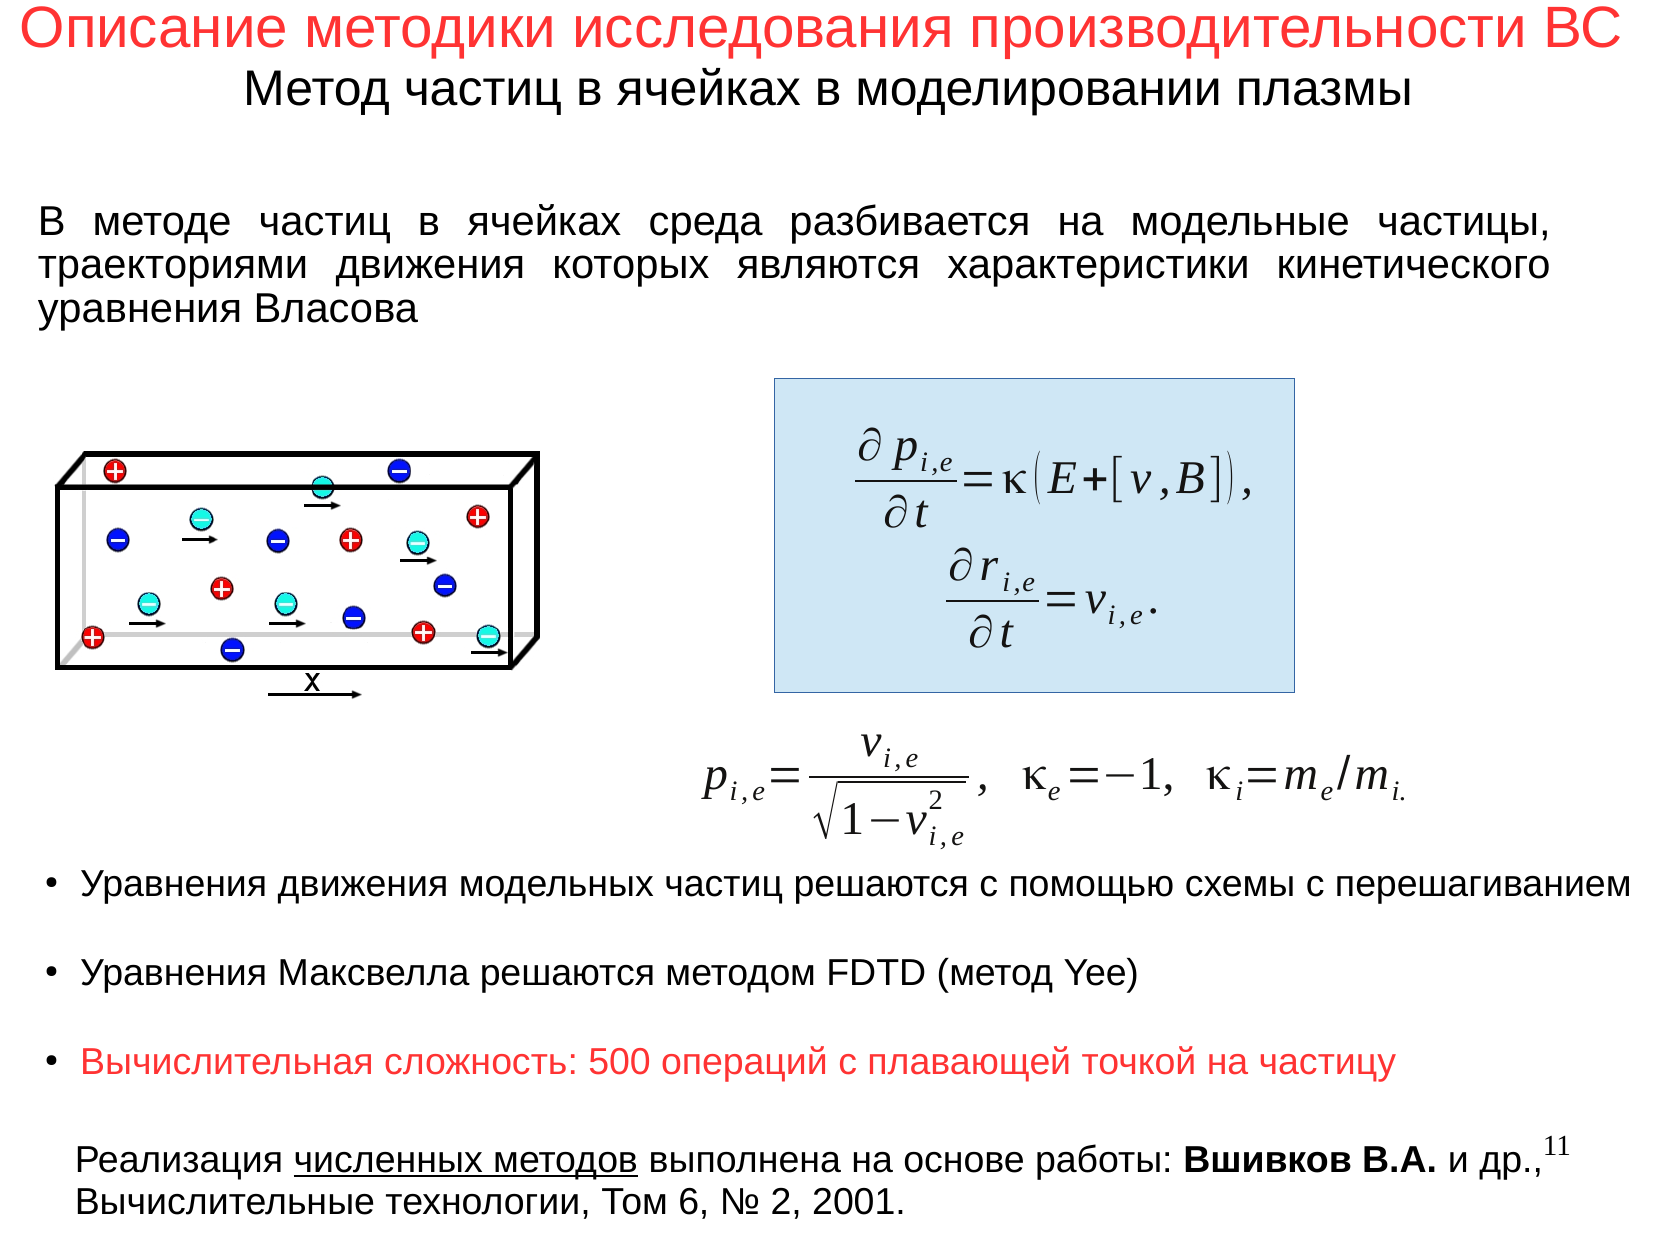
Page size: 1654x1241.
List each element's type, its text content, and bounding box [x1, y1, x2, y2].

title Описание методики исследования производительности ВС Метод частиц в ячейках в моделировании плазмы [0, 0, 1654, 251]
picture [52, 449, 541, 701]
chart [687, 418, 1418, 851]
text_box Реализация численных методов выполнена на основе работы: Вшивков В.А. и др., Вычислительные технологии, Том 6, № 2, 2001. [60, 1131, 1558, 1231]
list В методе частиц в ячейках среда разбивается на модельные частицы, траекториями движения которых являются характеристики кинетического уравнения Власова [37, 251, 1552, 503]
text_box Уравнения движения модельных частиц решаются с помощью схемы с перешагиванием Уравнения Максвелла решаются методом FDTD (метод Yee) Вычислительная сложность: 500 операций с плавающей точкой на частицу [30, 855, 1647, 1091]
